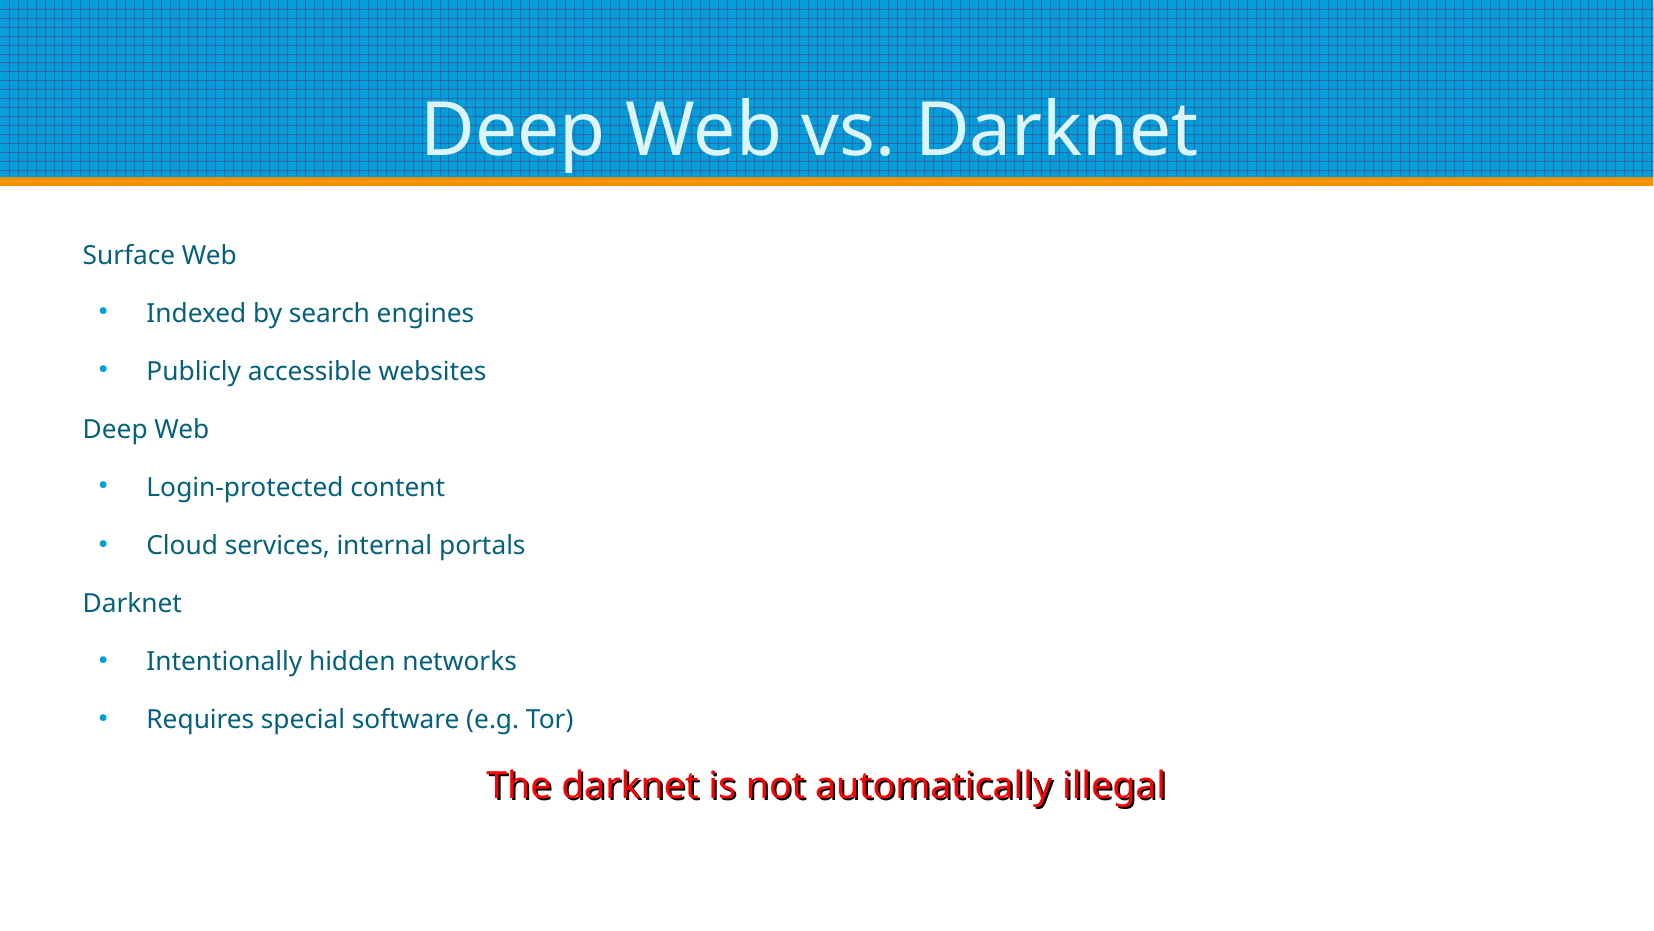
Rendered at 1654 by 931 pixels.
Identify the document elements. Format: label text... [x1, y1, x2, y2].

list Surface Web Indexed by search engines Publicly accessible websites Deep Web Login-protected content Cloud services, internal portals Darknet Intentionally hidden networks Requires special software (e.g. Tor) The darknet is not automatically illegal [82, 236, 1571, 813]
title Deep Web vs. Darknet [82, 14, 1571, 178]
